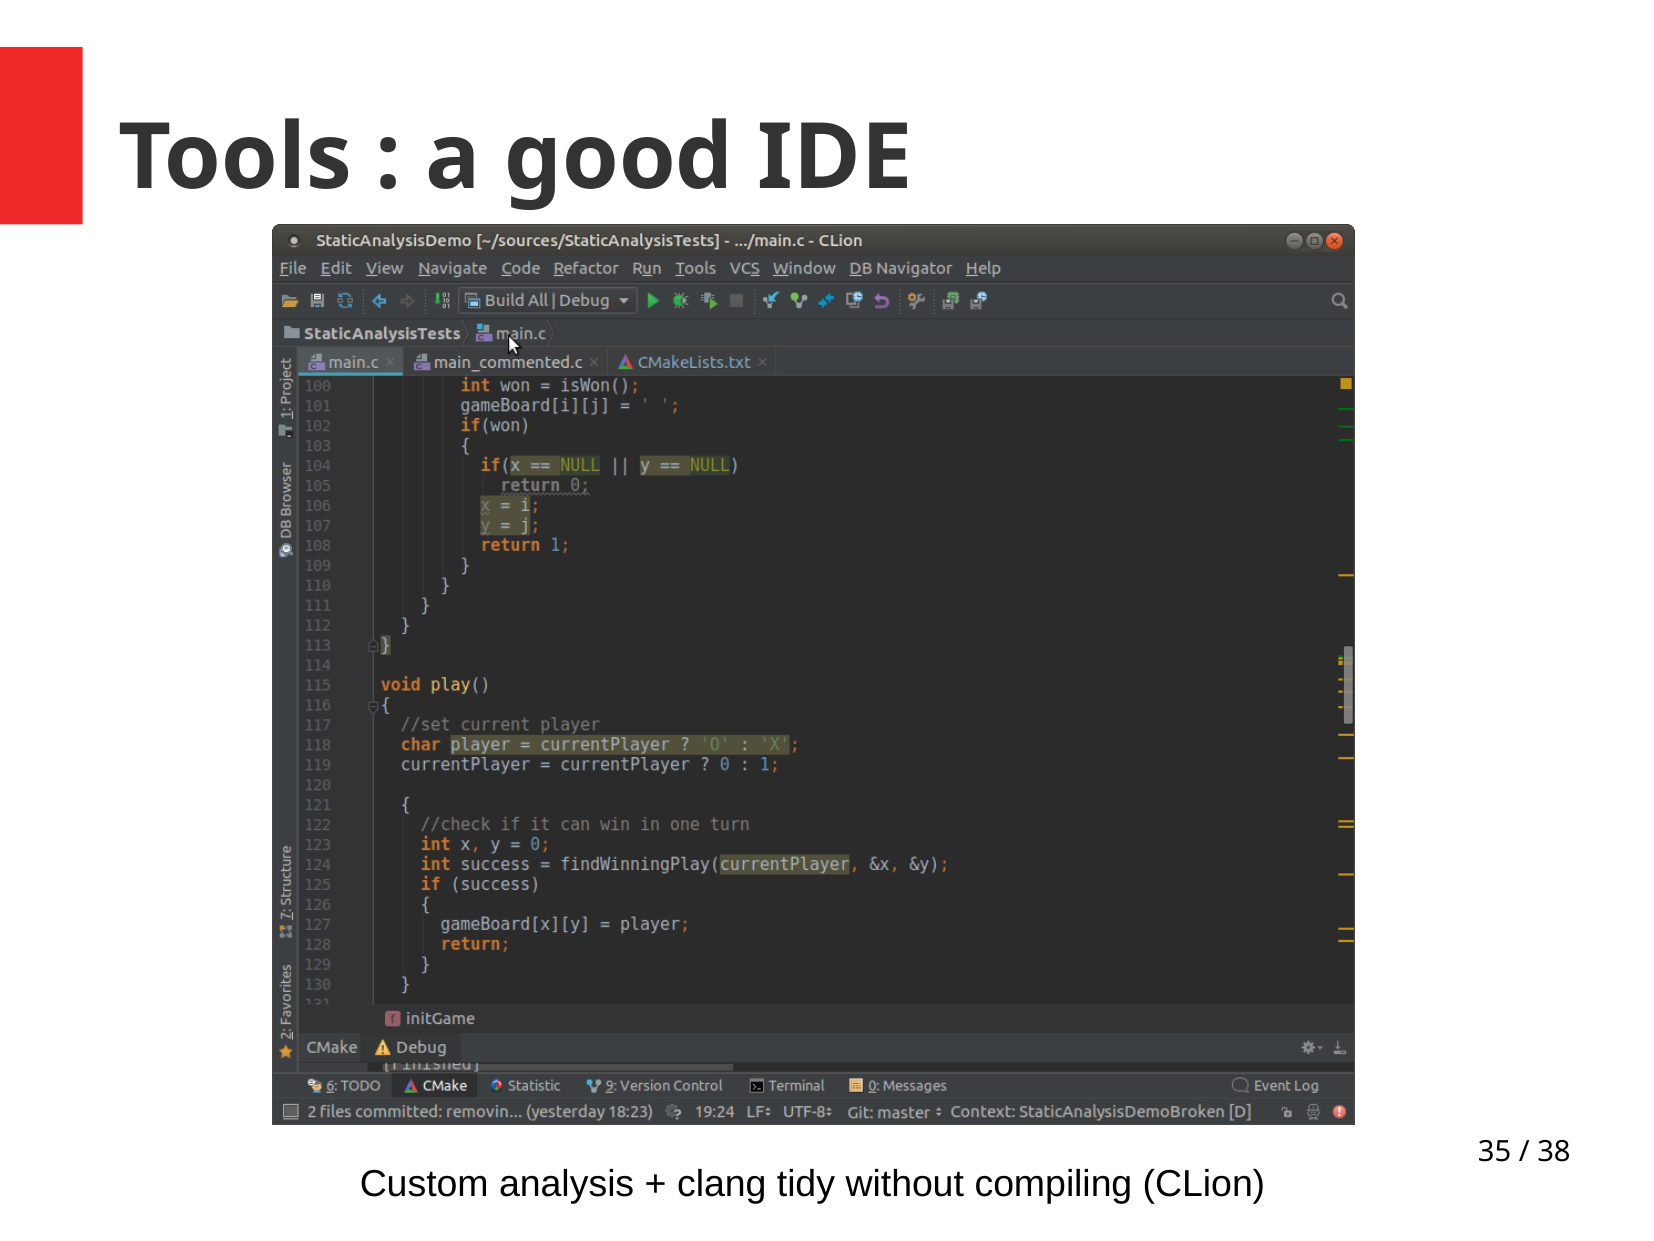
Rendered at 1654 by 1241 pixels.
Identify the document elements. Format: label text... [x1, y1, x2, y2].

text_box Custom analysis + clang tidy without compiling (CLion) [345, 1155, 1291, 1241]
picture [272, 224, 1355, 1126]
title Tools : a good IDE [118, 49, 1571, 257]
